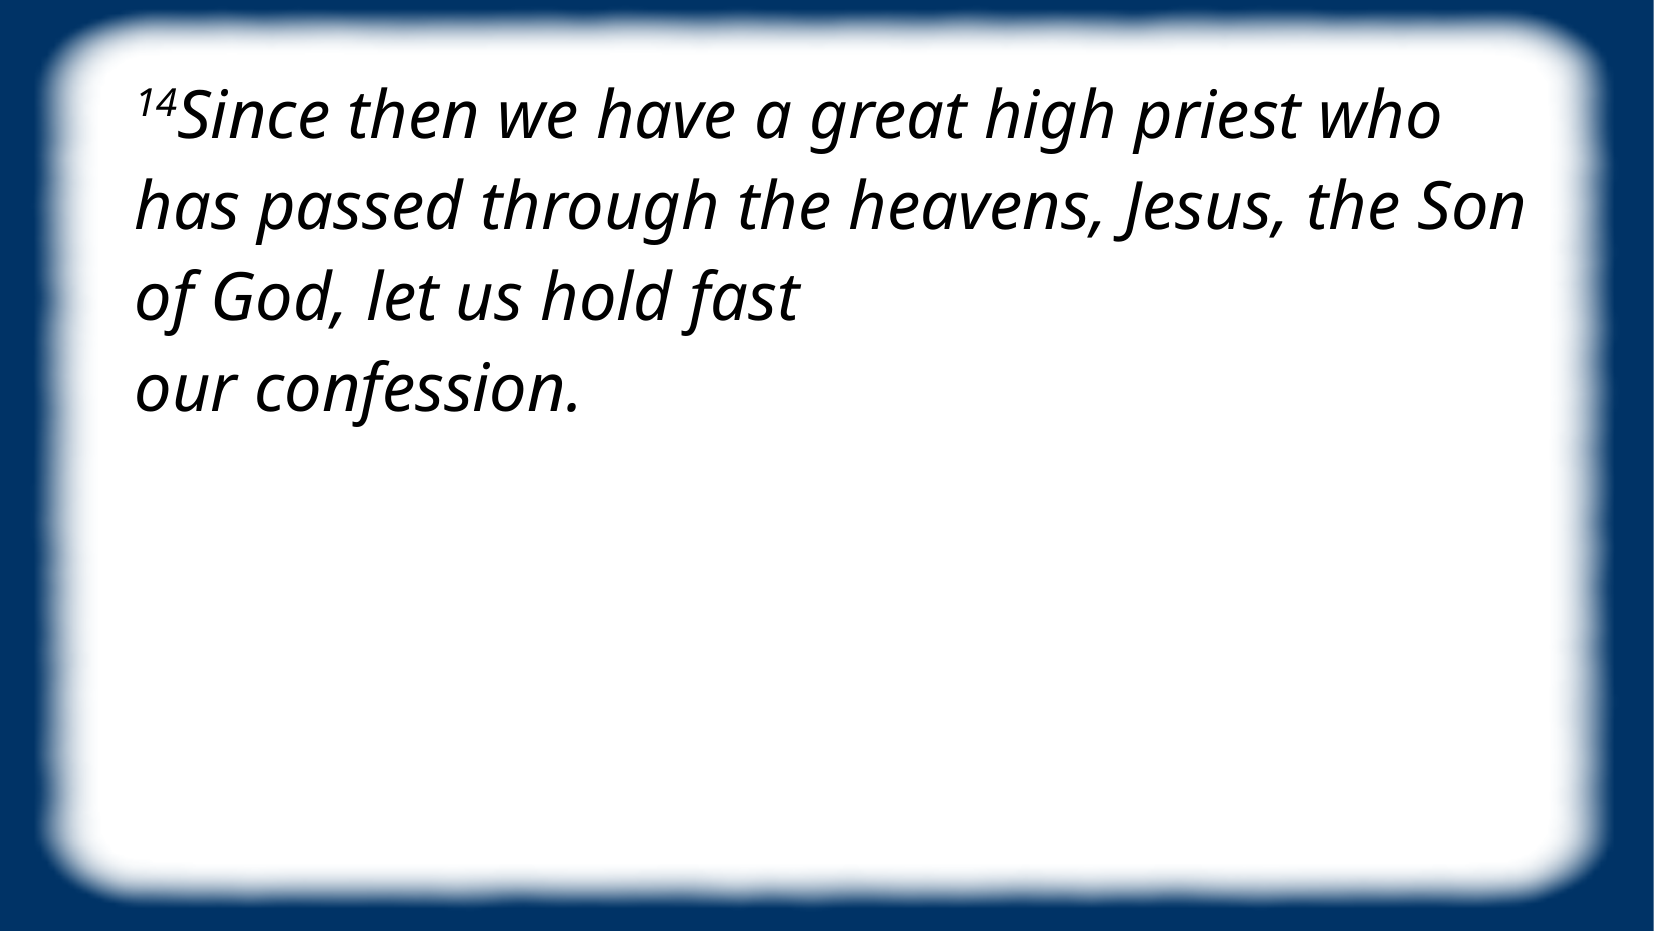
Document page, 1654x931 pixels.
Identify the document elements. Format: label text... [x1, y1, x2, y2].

text_box 14Since then we have a great high priest who has passed through the heavens, Jesus, the Son of God, let us hold fast our confession. [120, 60, 1546, 451]
picture [0, 0, 1654, 931]
